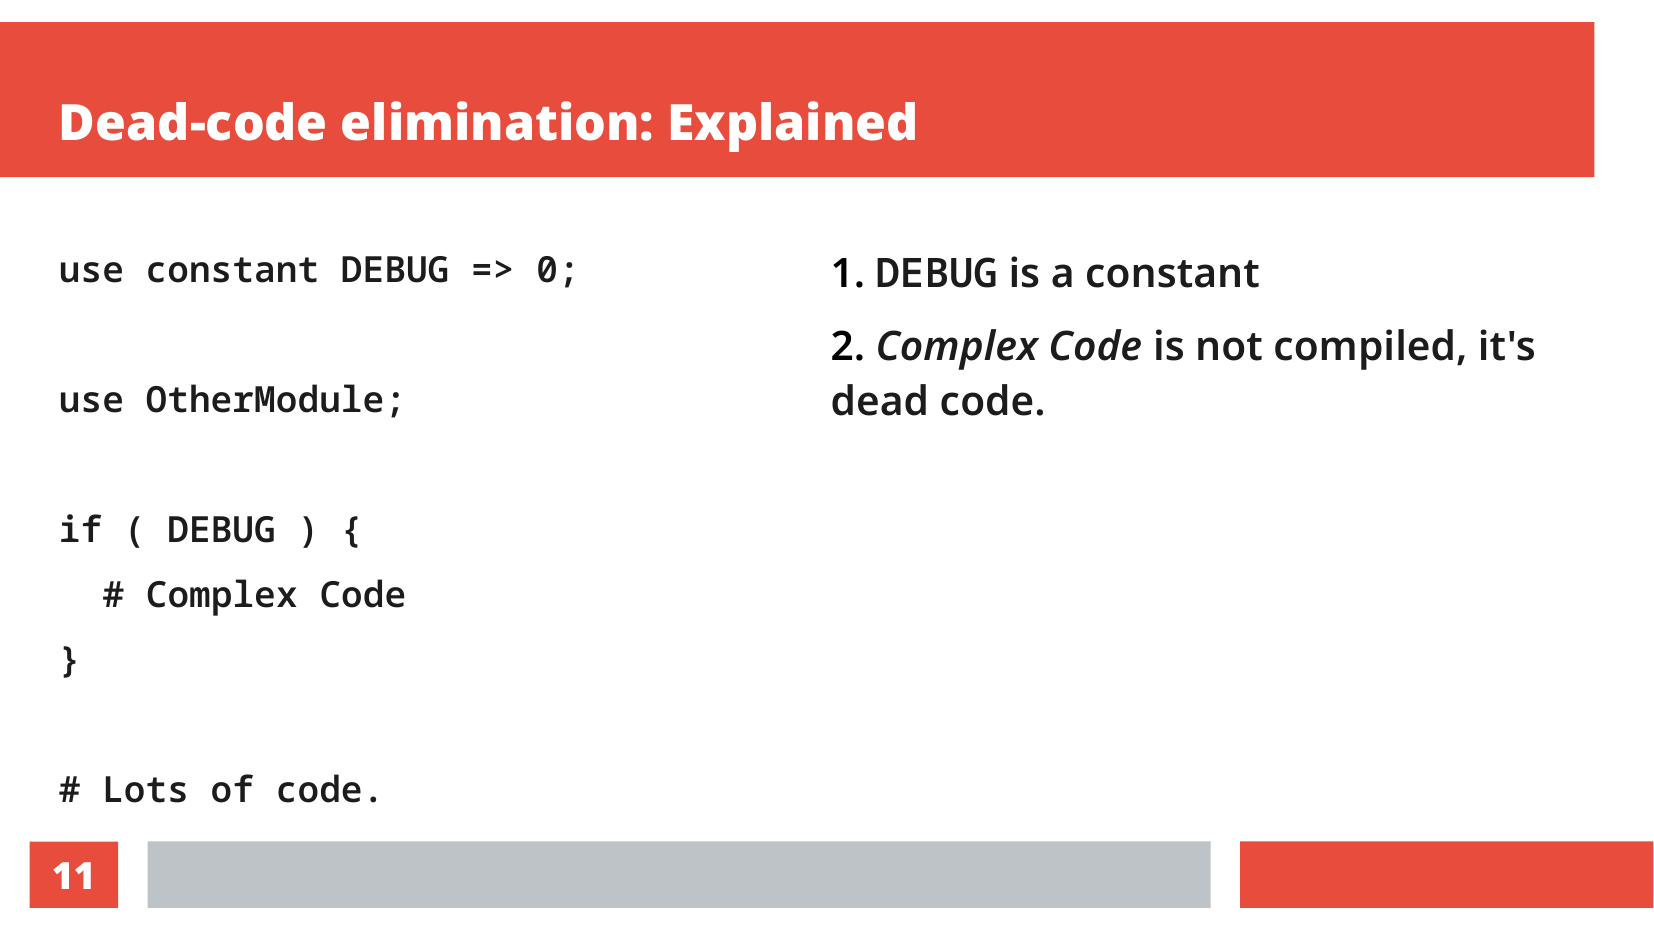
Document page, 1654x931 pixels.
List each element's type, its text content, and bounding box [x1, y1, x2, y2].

list use constant DEBUG => 0; use OtherModule; if ( DEBUG ) { # Complex Code } # Lots of code. [59, 243, 794, 820]
list DEBUG is a constant Complex Code is not compiled, it's dead code. [830, 243, 1566, 820]
title Dead-code elimination: Explained [59, 44, 1595, 156]
